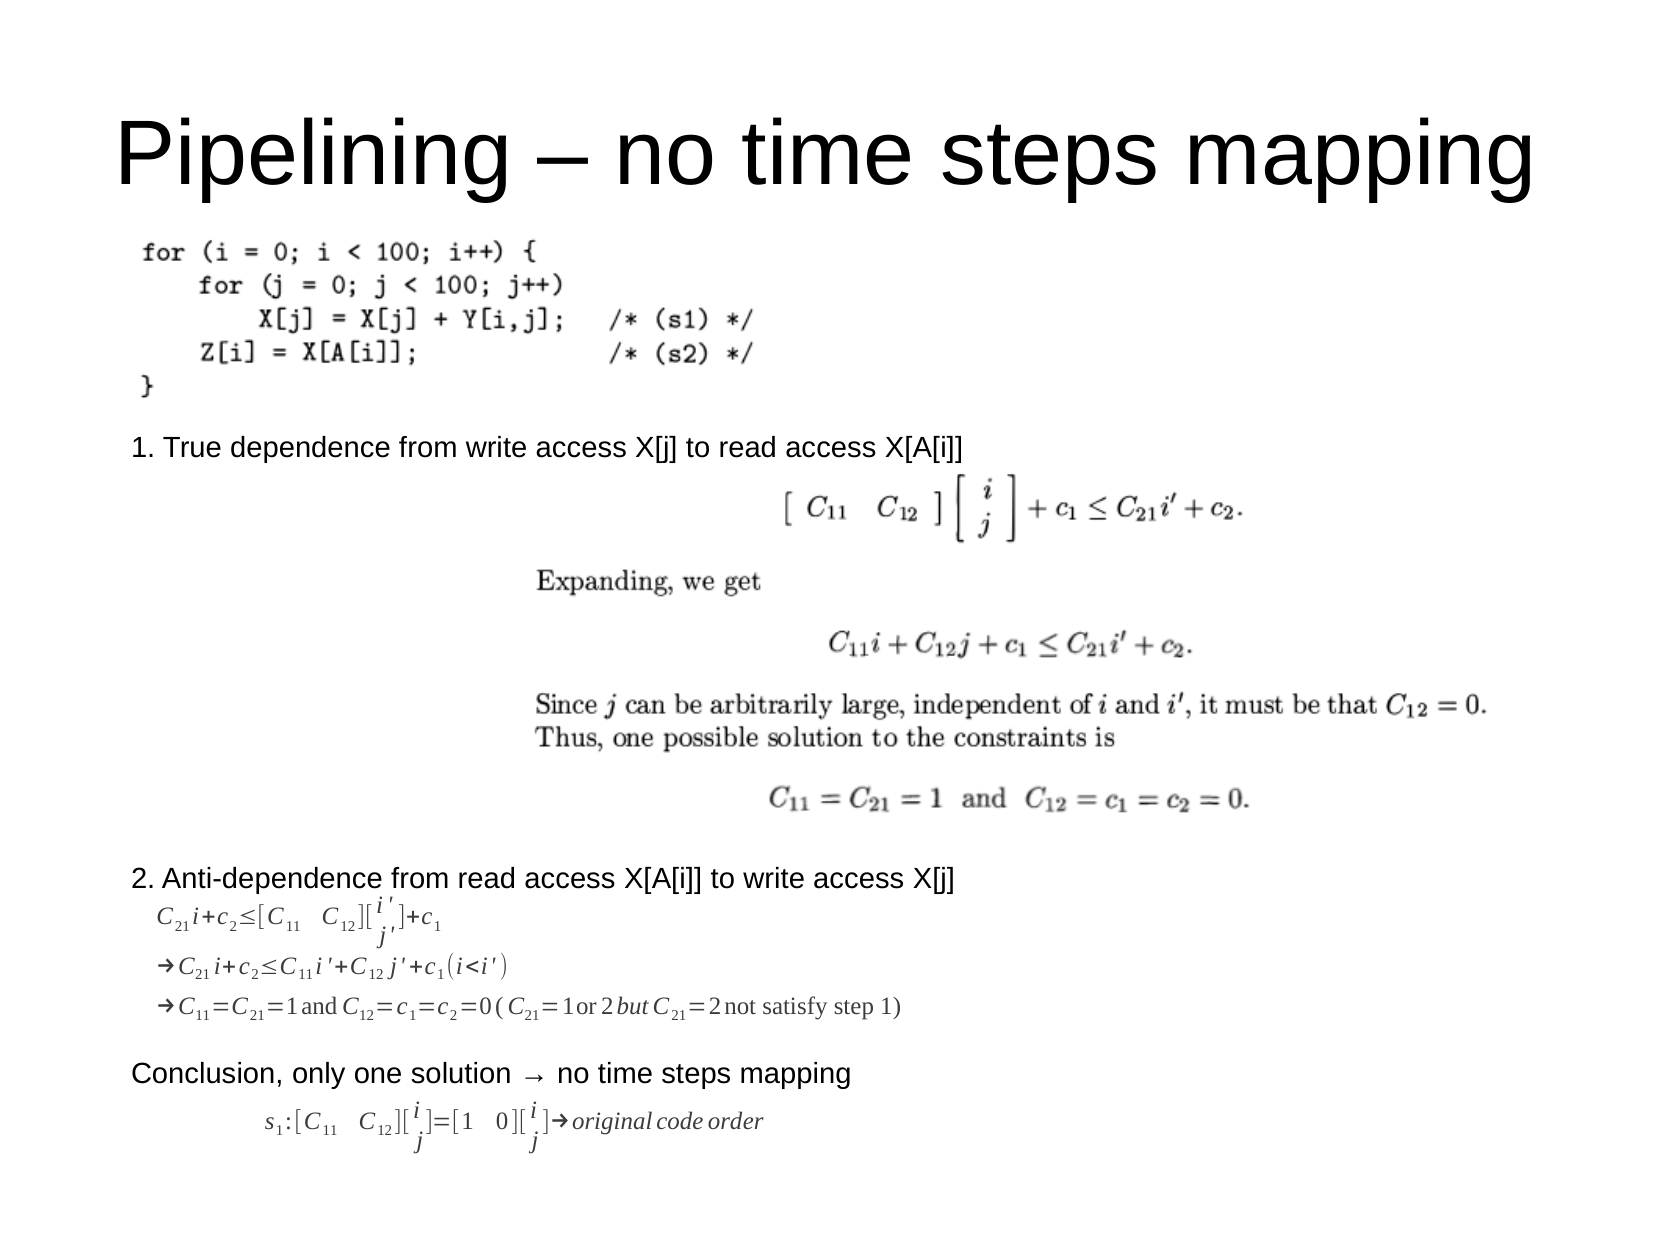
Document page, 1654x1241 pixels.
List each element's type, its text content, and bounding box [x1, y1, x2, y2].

title Pipelining – no time steps mapping [82, 49, 1571, 257]
chart [150, 951, 514, 984]
chart [150, 992, 907, 1024]
picture [529, 462, 1496, 825]
chart [150, 912, 448, 950]
text_box 2. Anti-dependence from read access X[A[i]] to write access X[j] [116, 854, 1351, 912]
chart [258, 1096, 771, 1154]
picture [129, 228, 768, 407]
text_box 1. True dependence from write access X[j] to read access X[A[i]] [116, 423, 1351, 481]
text_box Conclusion, only one solution → no time steps mapping [116, 1049, 1351, 1107]
